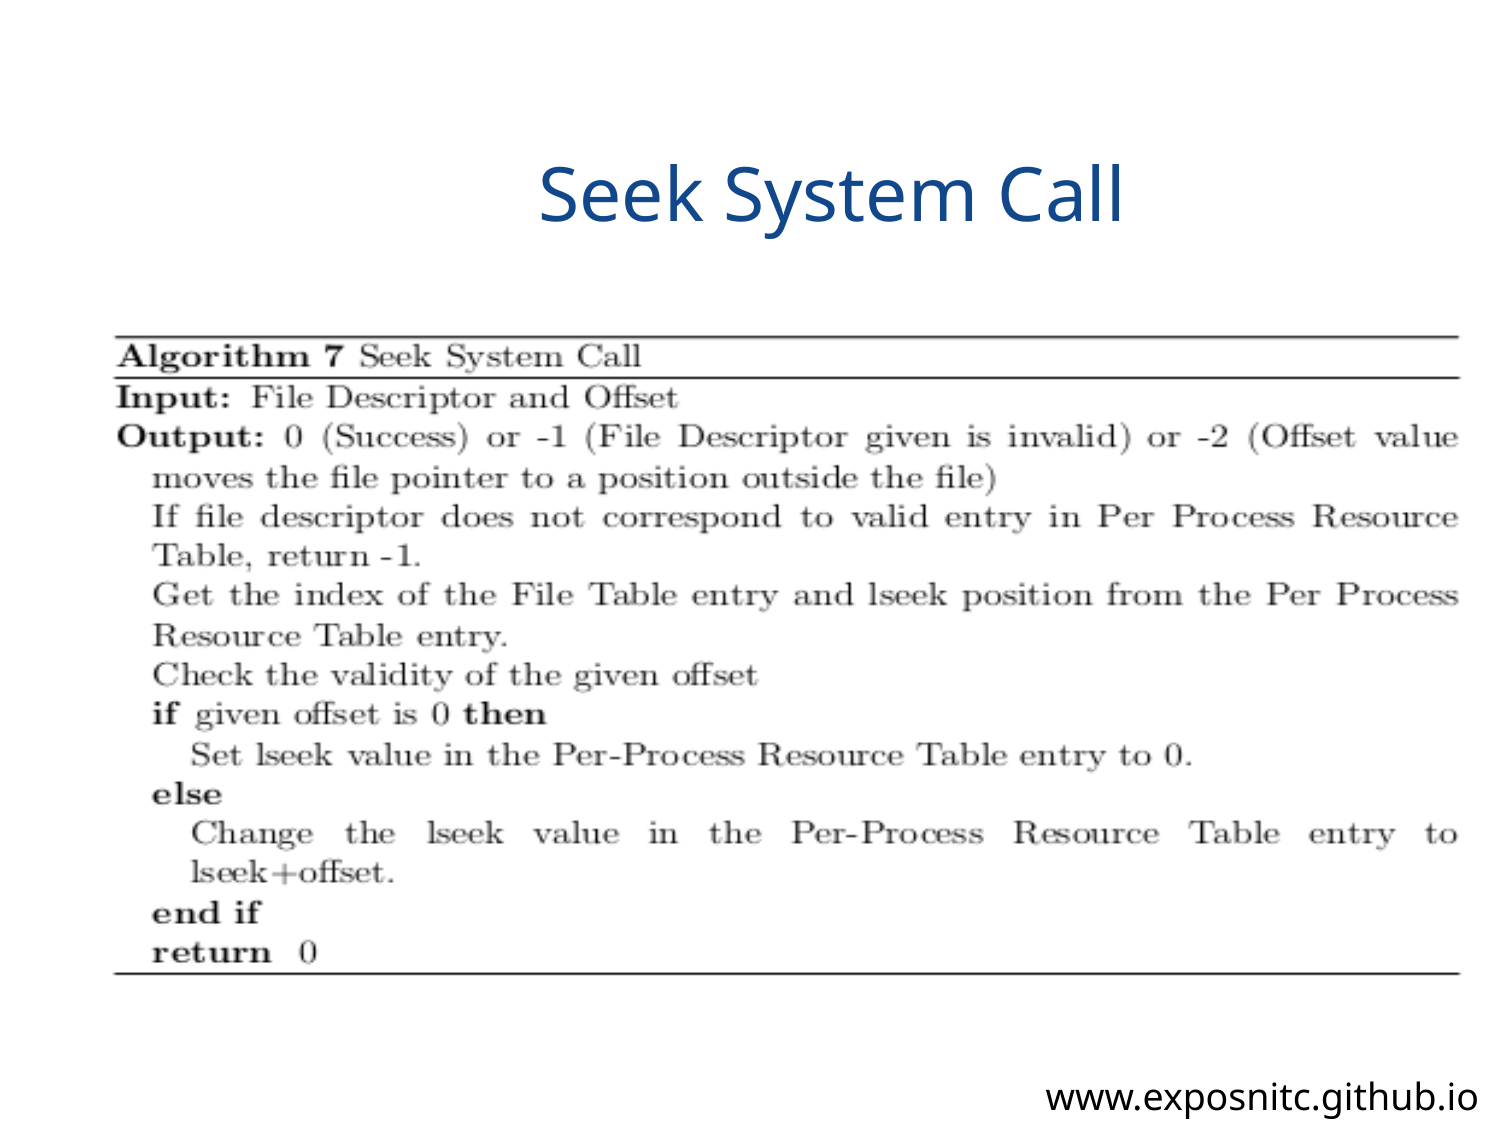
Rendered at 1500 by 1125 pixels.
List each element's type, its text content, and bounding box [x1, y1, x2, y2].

picture [97, 324, 1500, 1000]
title Seek System Call [225, 125, 1440, 251]
text_box www.exposnitc.github.io [1025, 1065, 1500, 1125]
